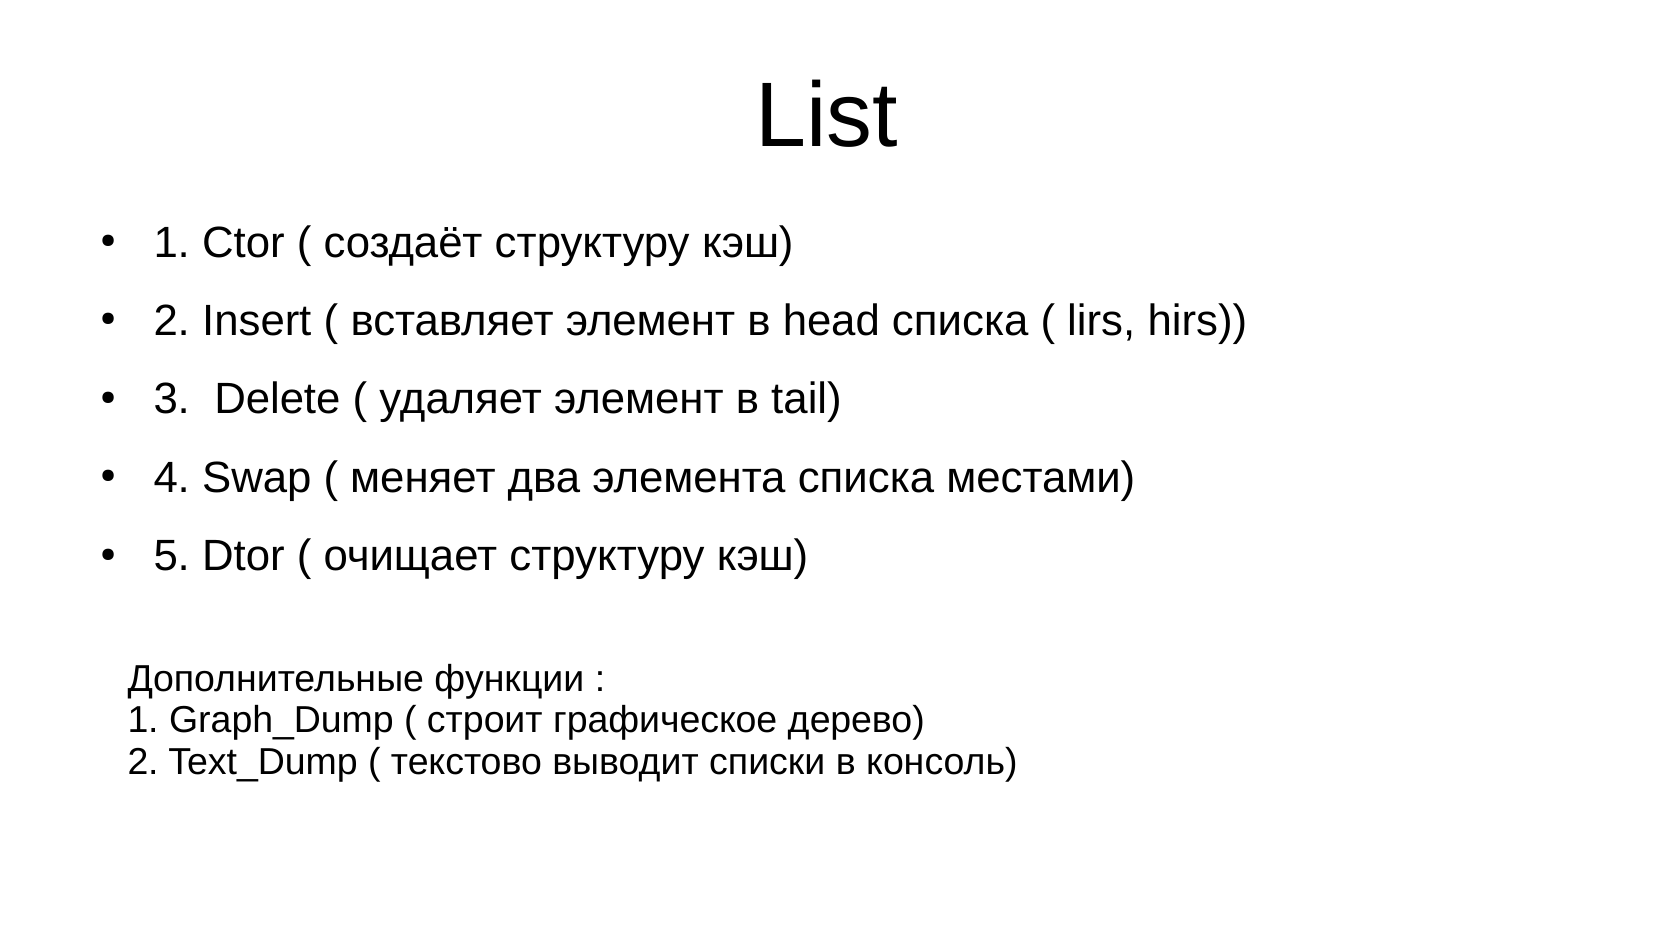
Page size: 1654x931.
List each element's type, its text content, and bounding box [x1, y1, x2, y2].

list 1. Ctor ( создаёт структуру кэш) 2. Insert ( вставляет элемент в head списка ( lirs, hirs)) 3. Delete ( удаляет элемент в tail) 4. Swap ( меняет два элемента списка местами) 5. Dtor ( очищает структуру кэш) [82, 217, 1571, 758]
title List [82, 37, 1571, 193]
text_box Дополнительные функции : 1. Graph_Dump ( строит графическое дерево) 2. Text_Dump ( текстово выводит списки в консоль) [112, 649, 1034, 791]
